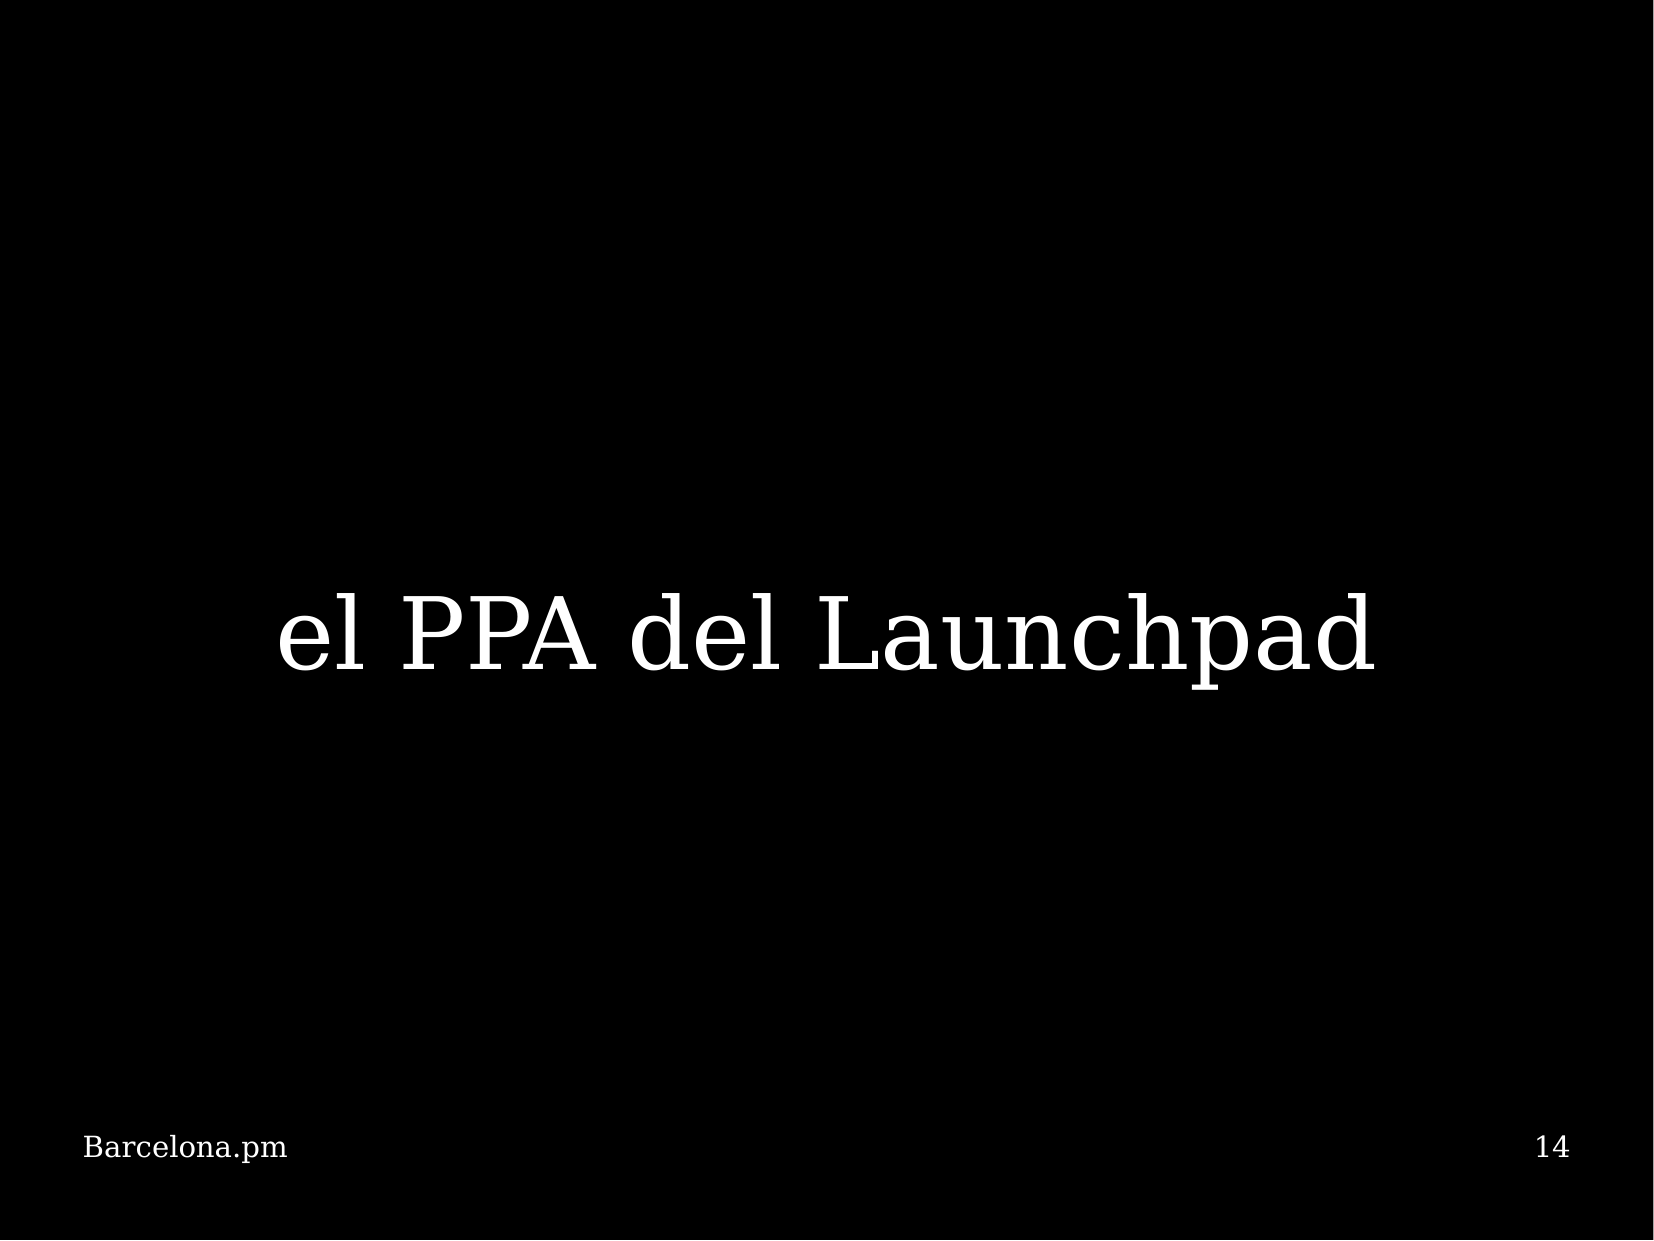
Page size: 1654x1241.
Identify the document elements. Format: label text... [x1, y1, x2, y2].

title el PPA del Launchpad [59, 523, 1595, 717]
